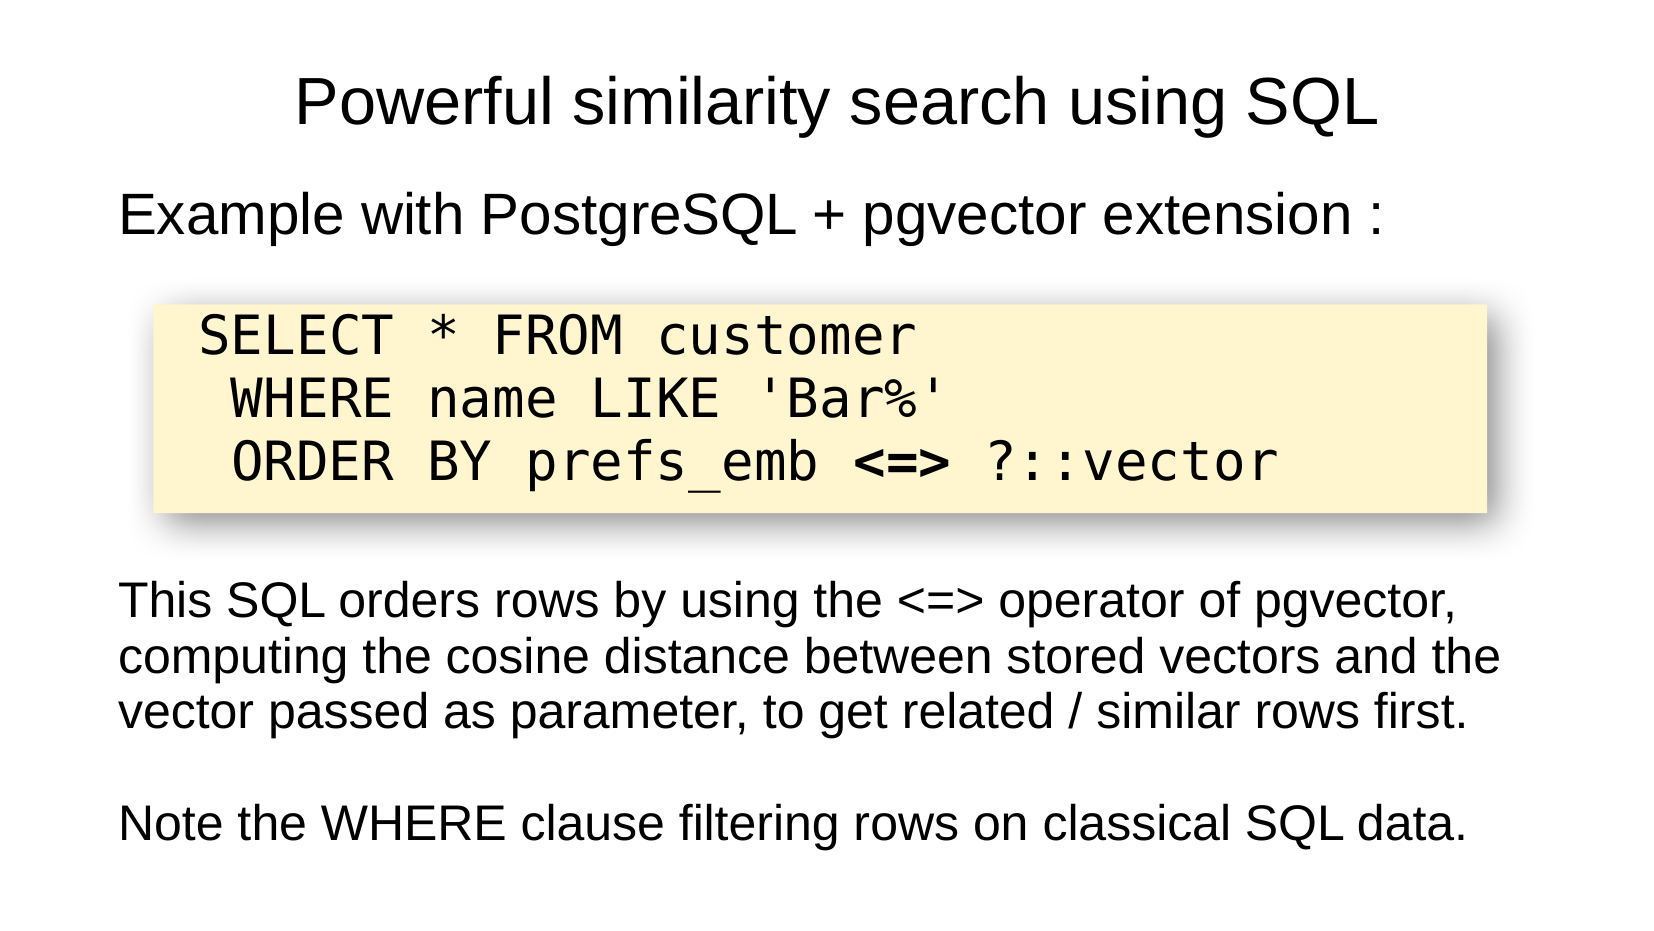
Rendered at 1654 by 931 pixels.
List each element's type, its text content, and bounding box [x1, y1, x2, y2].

list SELECT * FROM customer WHERE name LIKE 'Bar%' ORDER BY prefs_emb <=> ?::vector [153, 304, 1488, 514]
title Powerful similarity search using SQL [76, 23, 1565, 180]
subtitle Example with PostgreSQL + pgvector extension : This SQL orders rows by using the <=> operator of pgvector, computing the cosine distance between stored vectors and the vector passed as parameter, to get related / similar rows first. Note the WHERE clause filtering rows on classical SQL data. [82, 117, 1571, 852]
